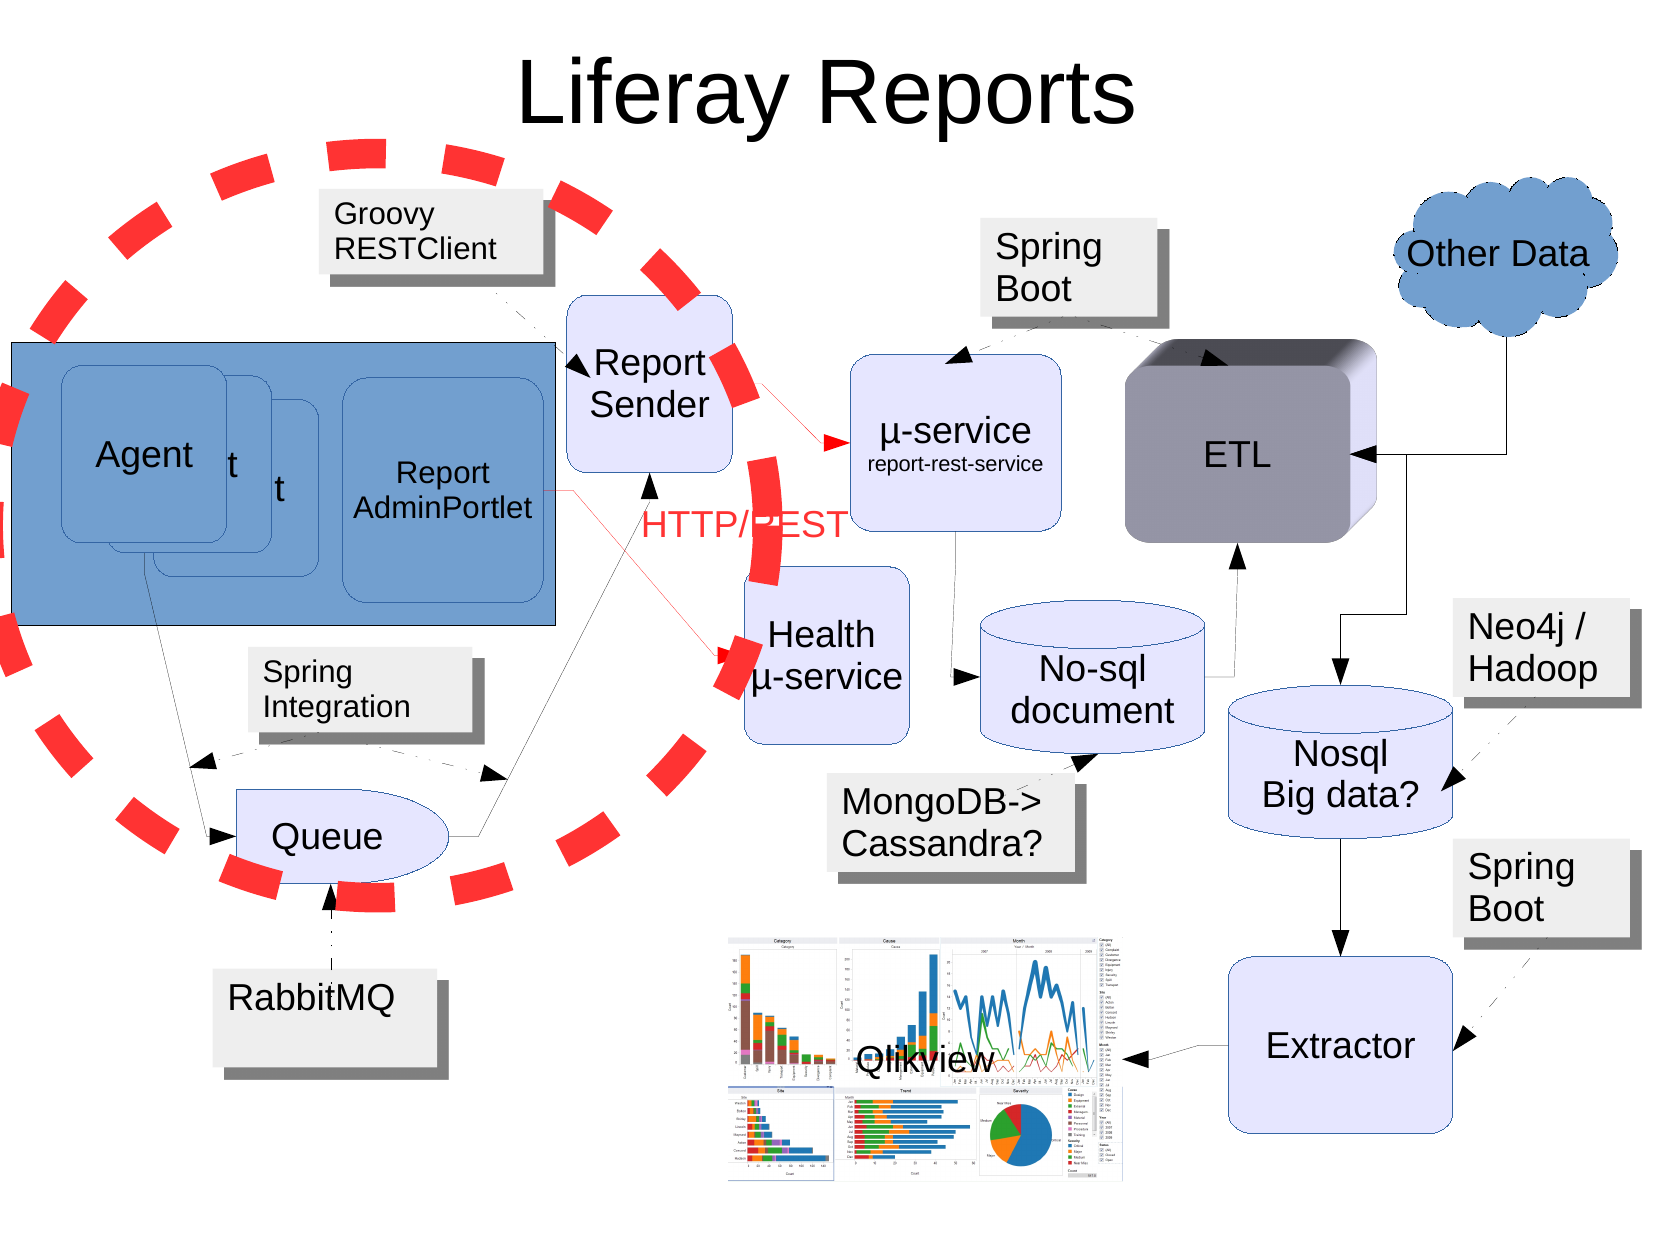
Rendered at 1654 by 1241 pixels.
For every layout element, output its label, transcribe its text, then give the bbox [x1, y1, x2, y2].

title Liferay Reports [82, 0, 1571, 196]
text_box Extractor [1228, 956, 1453, 1134]
picture [728, 937, 1123, 1182]
text_box Groovy RESTClient [318, 188, 544, 275]
text_box RabbitMQ [212, 968, 438, 1068]
text_box Nosql Big data? [1228, 685, 1453, 839]
text_box MongoDB-> Cassandra? [826, 773, 1075, 872]
text_box Agent [61, 365, 227, 543]
text_box HTTP/REST [625, 496, 865, 556]
text_box µ-service report-rest-service [850, 354, 1062, 532]
text_box Report Sender [566, 295, 733, 473]
text_box No-sql document [980, 600, 1205, 754]
text_box Neo4j / Hadoop [1452, 598, 1630, 697]
text_box Agent [153, 399, 319, 577]
text_box Queue [236, 789, 449, 884]
text_box Report AdminPortlet [342, 377, 544, 603]
text_box Agent [109, 375, 272, 553]
text_box [11, 342, 556, 626]
text_box Health µ-service [744, 566, 910, 745]
text_box Spring Boot [980, 217, 1158, 317]
text_box Spring Boot [1452, 838, 1630, 938]
text_box Spring Integration [248, 646, 473, 733]
text_box Other Data [1393, 177, 1619, 338]
